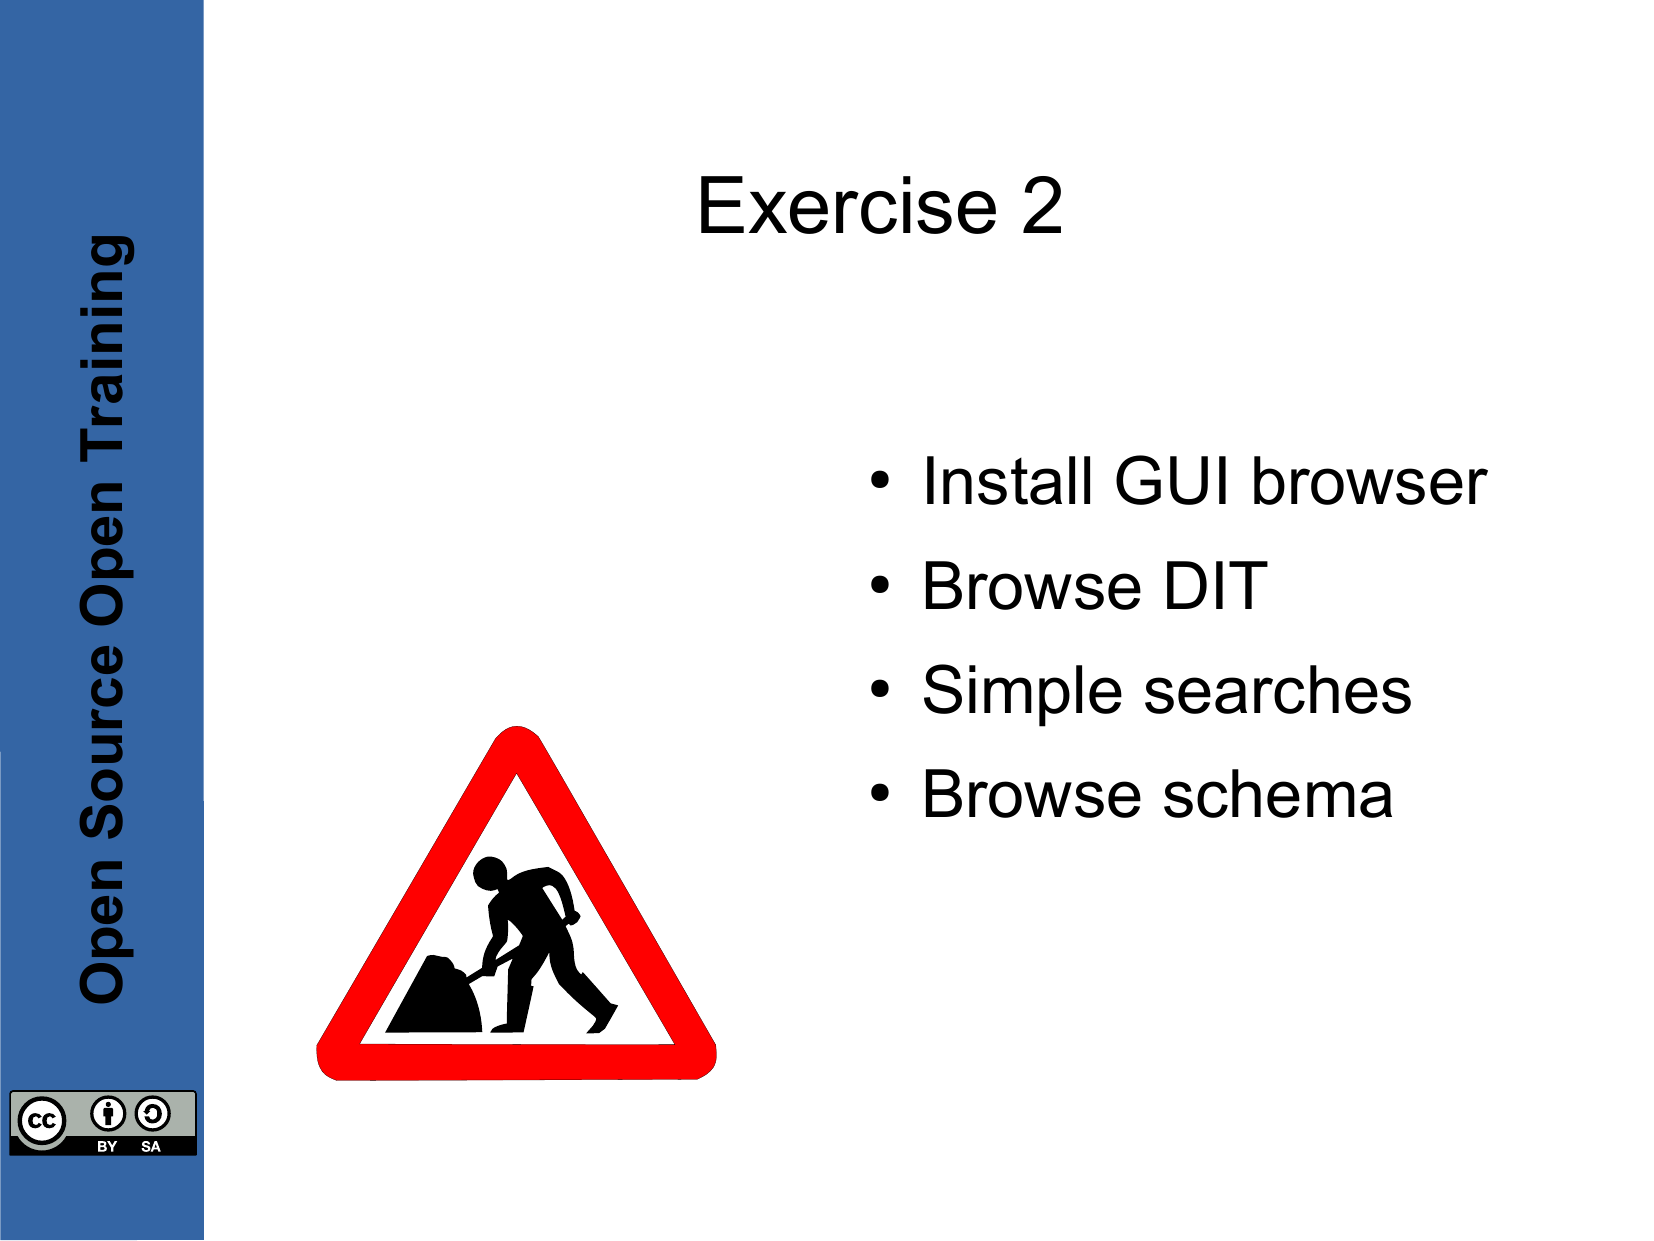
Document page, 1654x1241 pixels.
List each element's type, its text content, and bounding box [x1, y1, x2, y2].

title Exercise 2 [227, 102, 1534, 310]
picture [316, 726, 717, 1081]
list Install GUI browser Browse DIT Simple searches Browse schema [779, 444, 1575, 1127]
